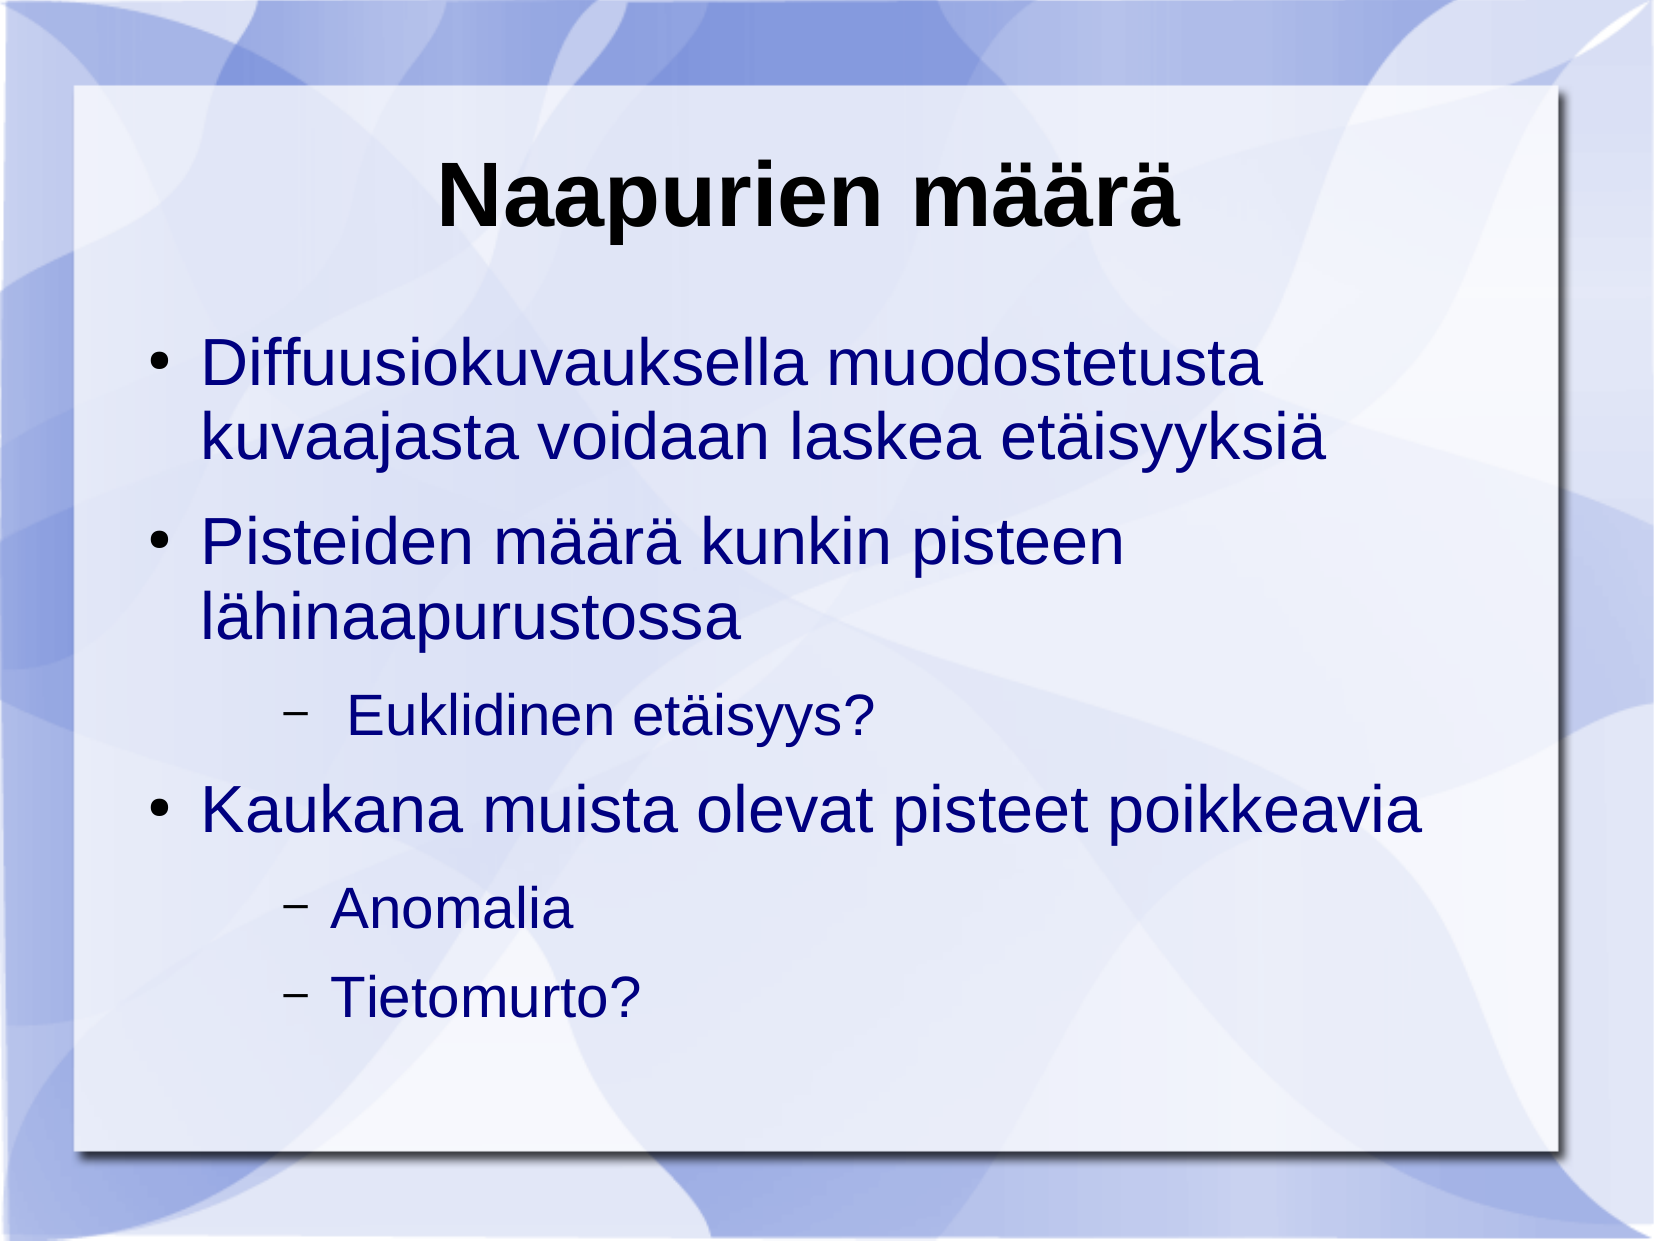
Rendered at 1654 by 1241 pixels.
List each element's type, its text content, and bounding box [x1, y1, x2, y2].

list Diffuusiokuvauksella muodostetusta kuvaajasta voidaan laskea etäisyyksiä Pisteiden määrä kunkin pisteen lähinaapurustossa Euklidinen etäisyys? Kaukana muista olevat pisteet poikkeavia Anomalia Tietomurto? [129, 324, 1489, 1029]
title Naapurien määrä [82, 90, 1536, 298]
picture [0, 0, 1654, 1241]
